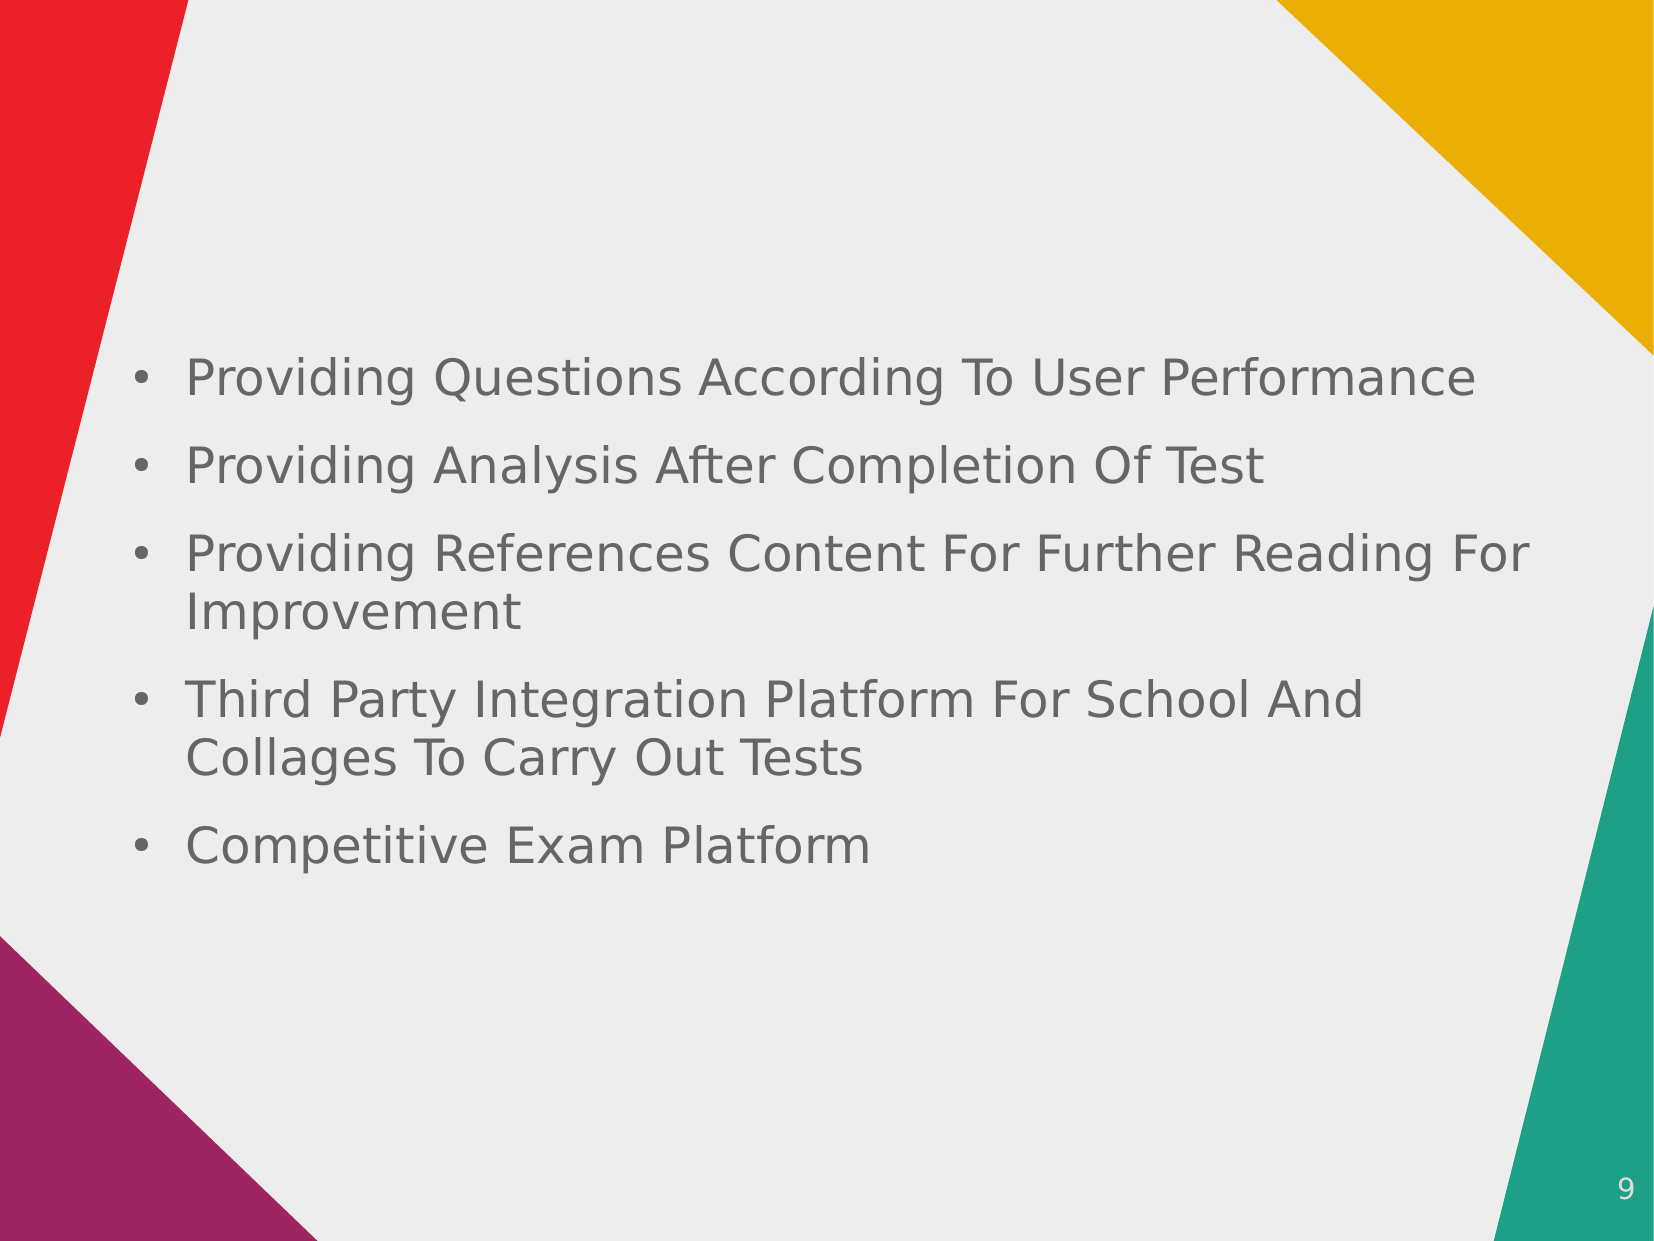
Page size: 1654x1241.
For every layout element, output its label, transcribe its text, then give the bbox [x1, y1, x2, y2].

list Providing Questions According To User Performance Providing Analysis After Completion Of Test Providing References Content For Further Reading For Improvement Third Party Integration Platform For School And Collages To Carry Out Tests Competitive Exam Platform [114, 349, 1539, 922]
